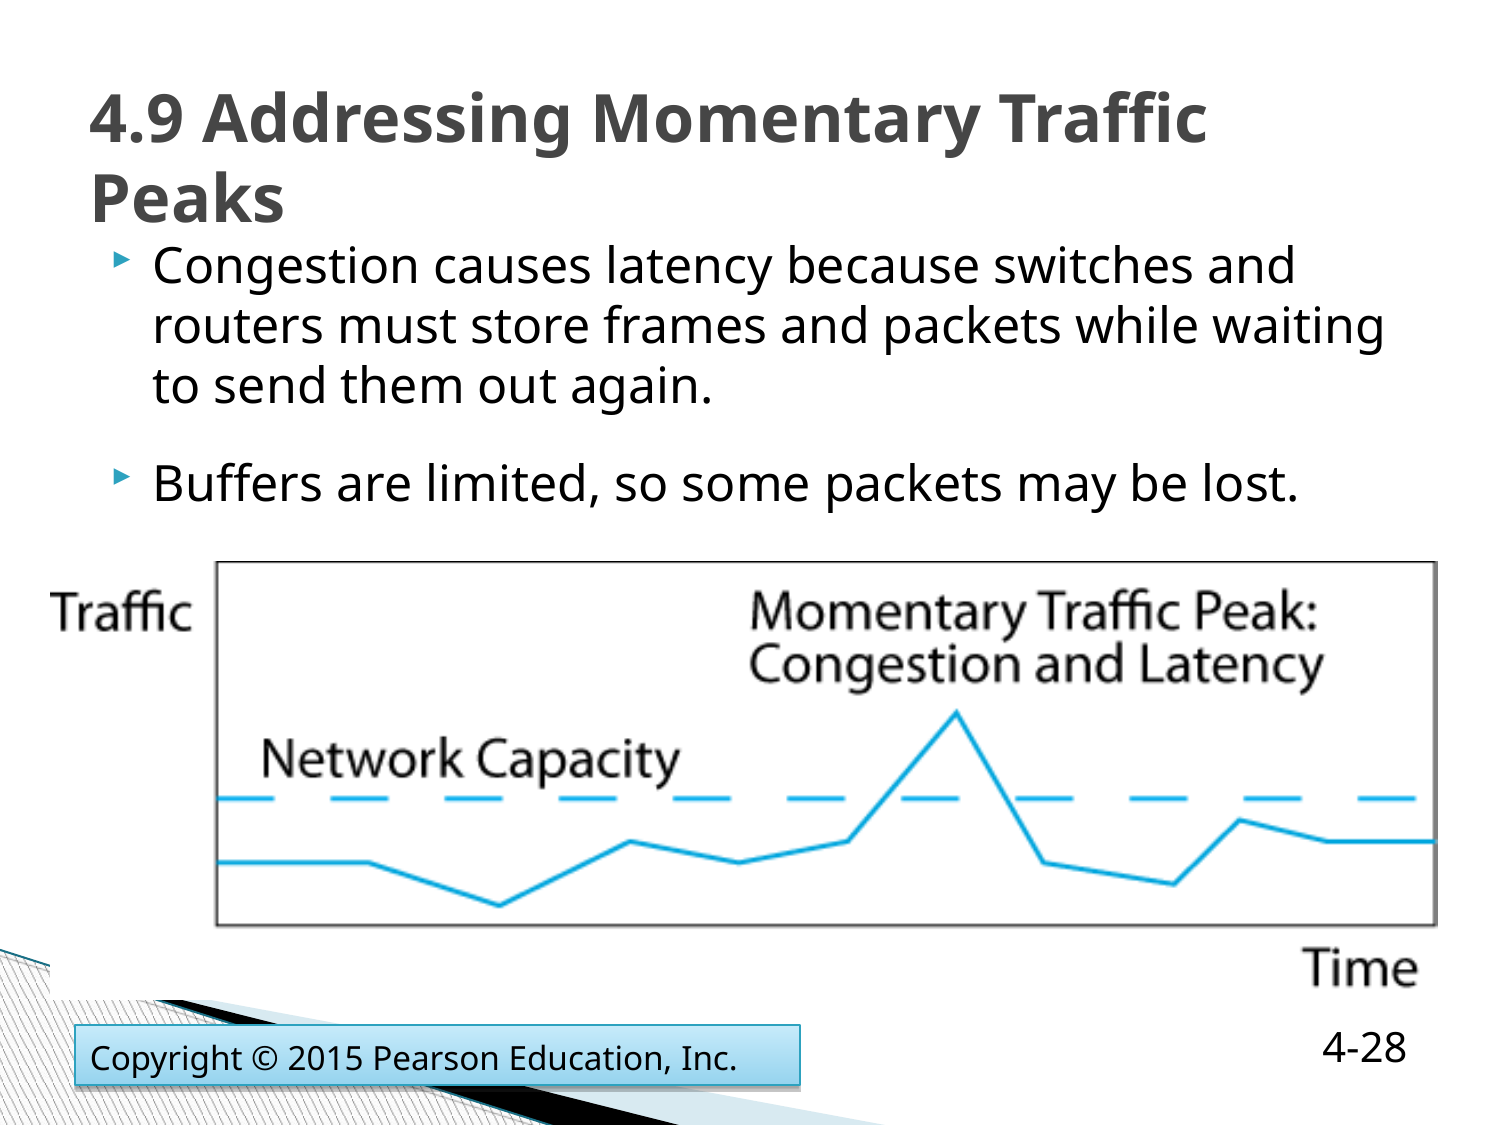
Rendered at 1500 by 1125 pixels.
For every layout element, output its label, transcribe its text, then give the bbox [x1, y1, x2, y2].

slide_number 4-1 [1275, 1025, 1423, 1085]
picture [0, 561, 1438, 1125]
list Congestion causes latency because switches and routers must store frames and packets while waiting to send them out again. Buffers are limited, so some packets may be lost. [78, 226, 1428, 561]
footer Copyright © 2015 Pearson Education, Inc. [75, 1025, 800, 1085]
title 4.9 Addressing Momentary Traffic Peaks [75, 62, 1425, 250]
